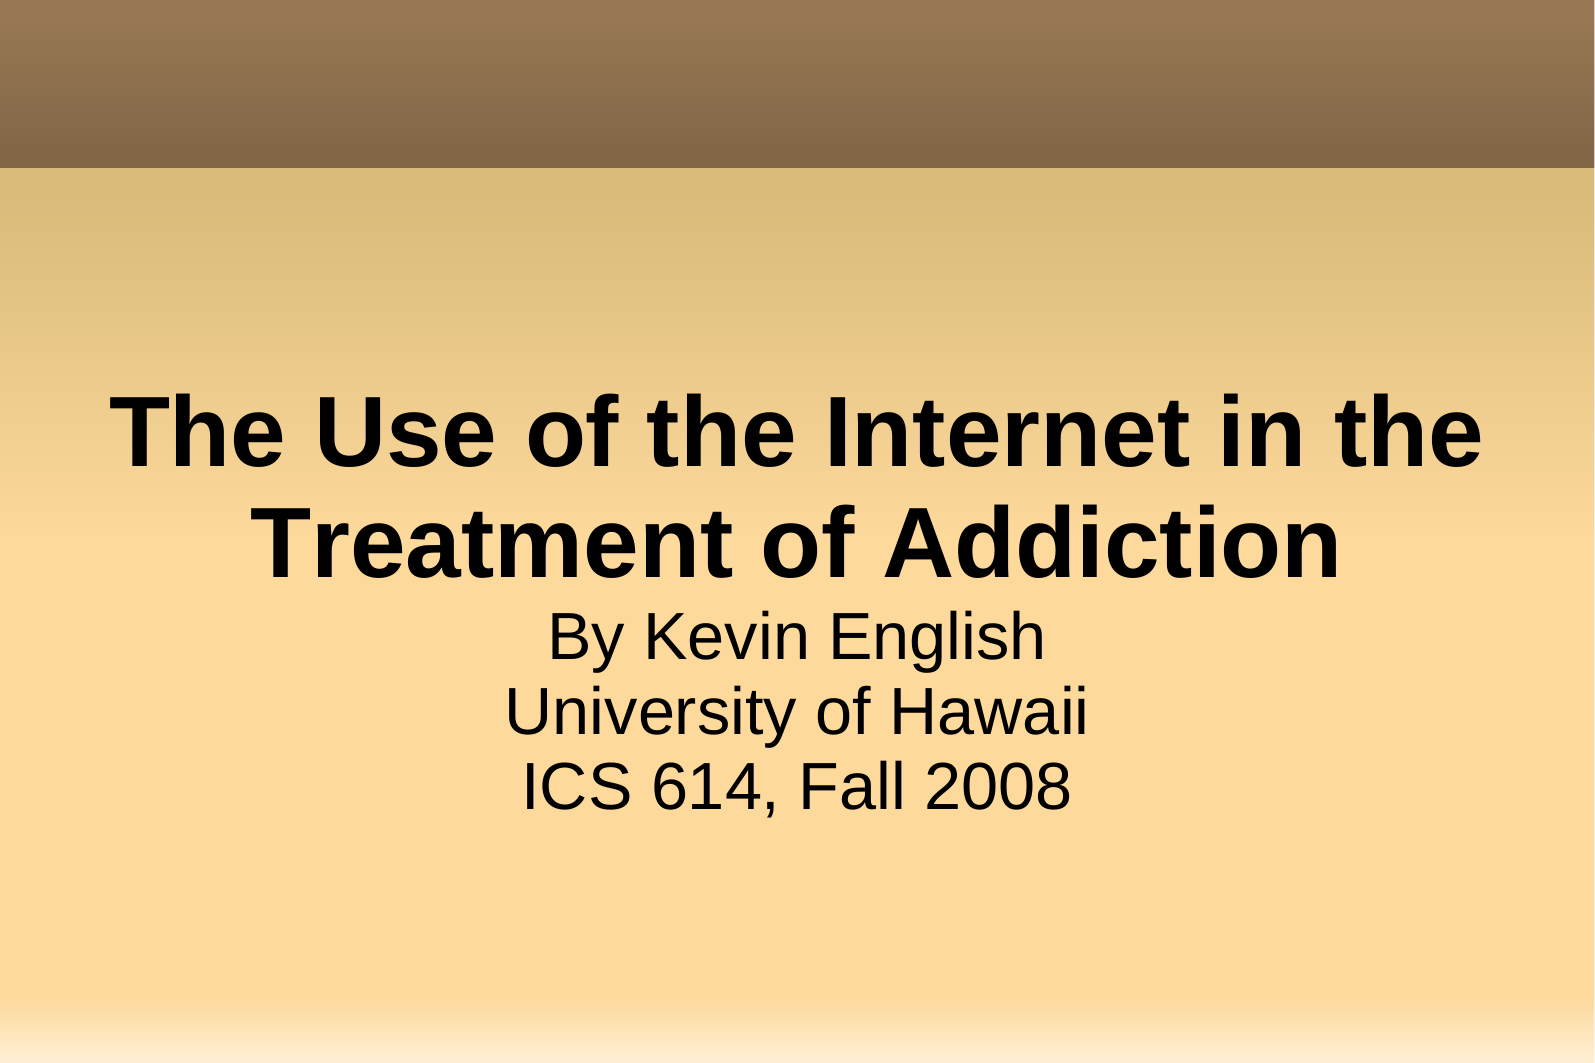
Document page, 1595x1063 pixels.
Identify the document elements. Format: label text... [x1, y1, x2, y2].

picture [0, 0, 1595, 1063]
subtitle The Use of the Internet in the Treatment of Addiction By Kevin English University of Hawaii ICS 614, Fall 2008 [79, 256, 1515, 943]
